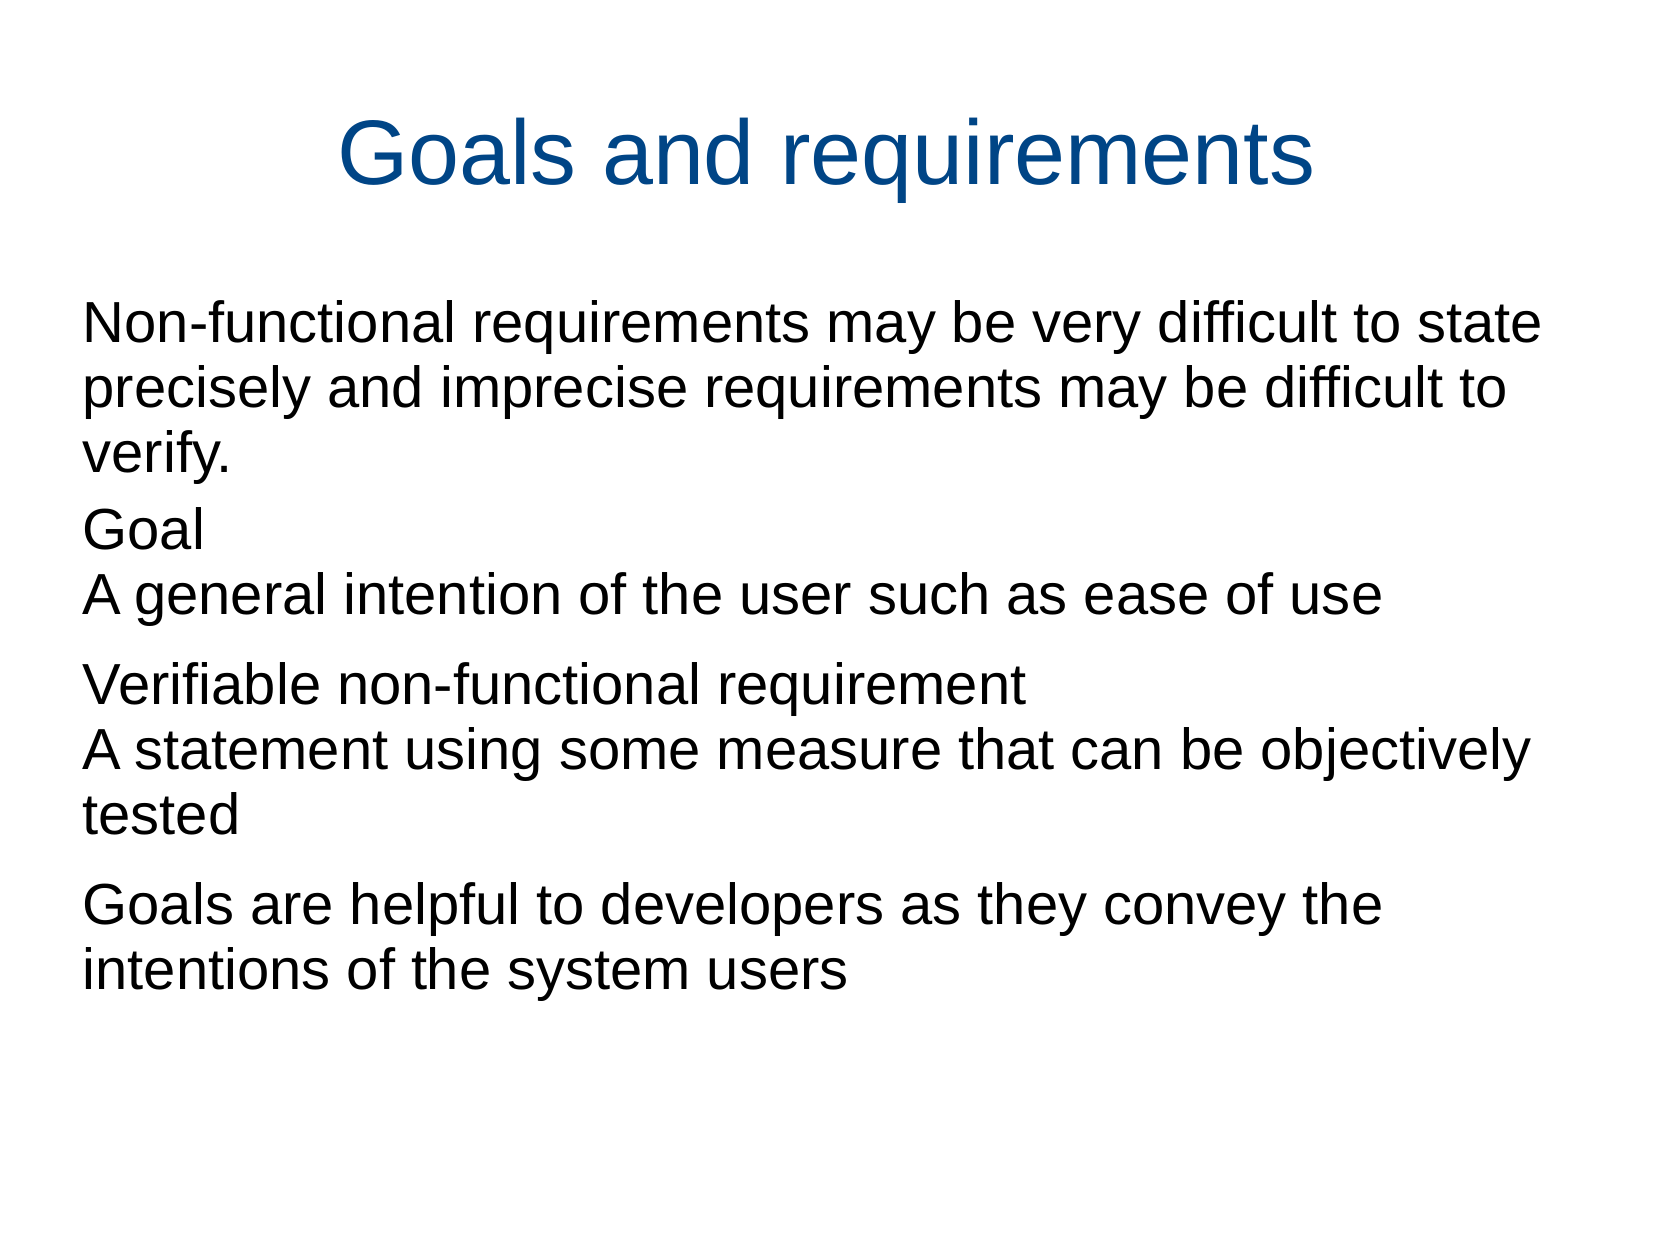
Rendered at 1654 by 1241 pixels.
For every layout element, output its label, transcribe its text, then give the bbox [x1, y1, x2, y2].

list Non-functional requirements may be very difficult to state precisely and imprecise requirements may be difficult to verify. Goal A general intention of the user such as ease of use Verifiable non-functional requirement A statement using some measure that can be objectively tested Goals are helpful to developers as they convey the intentions of the system users [82, 290, 1571, 1010]
title Goals and requirements [82, 49, 1571, 257]
